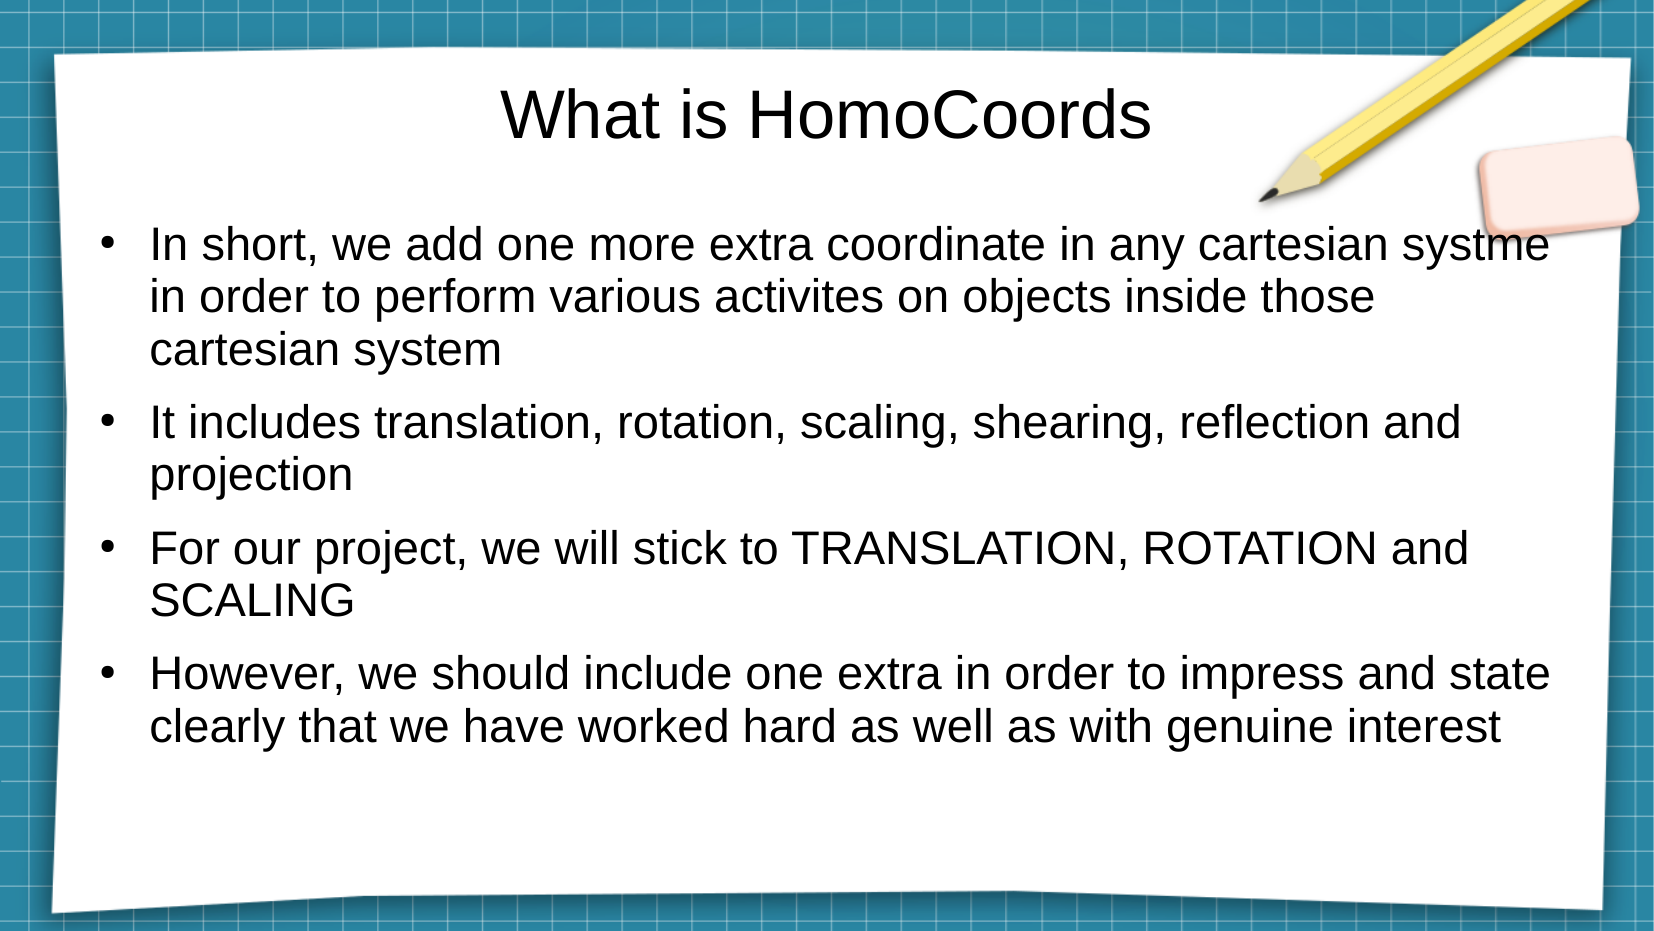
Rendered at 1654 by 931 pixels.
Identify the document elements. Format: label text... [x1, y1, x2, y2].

list In short, we add one more extra coordinate in any cartesian systme in order to perform various activites on objects inside those cartesian system It includes translation, rotation, scaling, shearing, reflection and projection For our project, we will stick to TRANSLATION, ROTATION and SCALING However, we should include one extra in order to impress and state clearly that we have worked hard as well as with genuine interest [82, 217, 1571, 758]
title What is HomoCoords [82, 37, 1571, 193]
picture [0, 0, 1654, 931]
